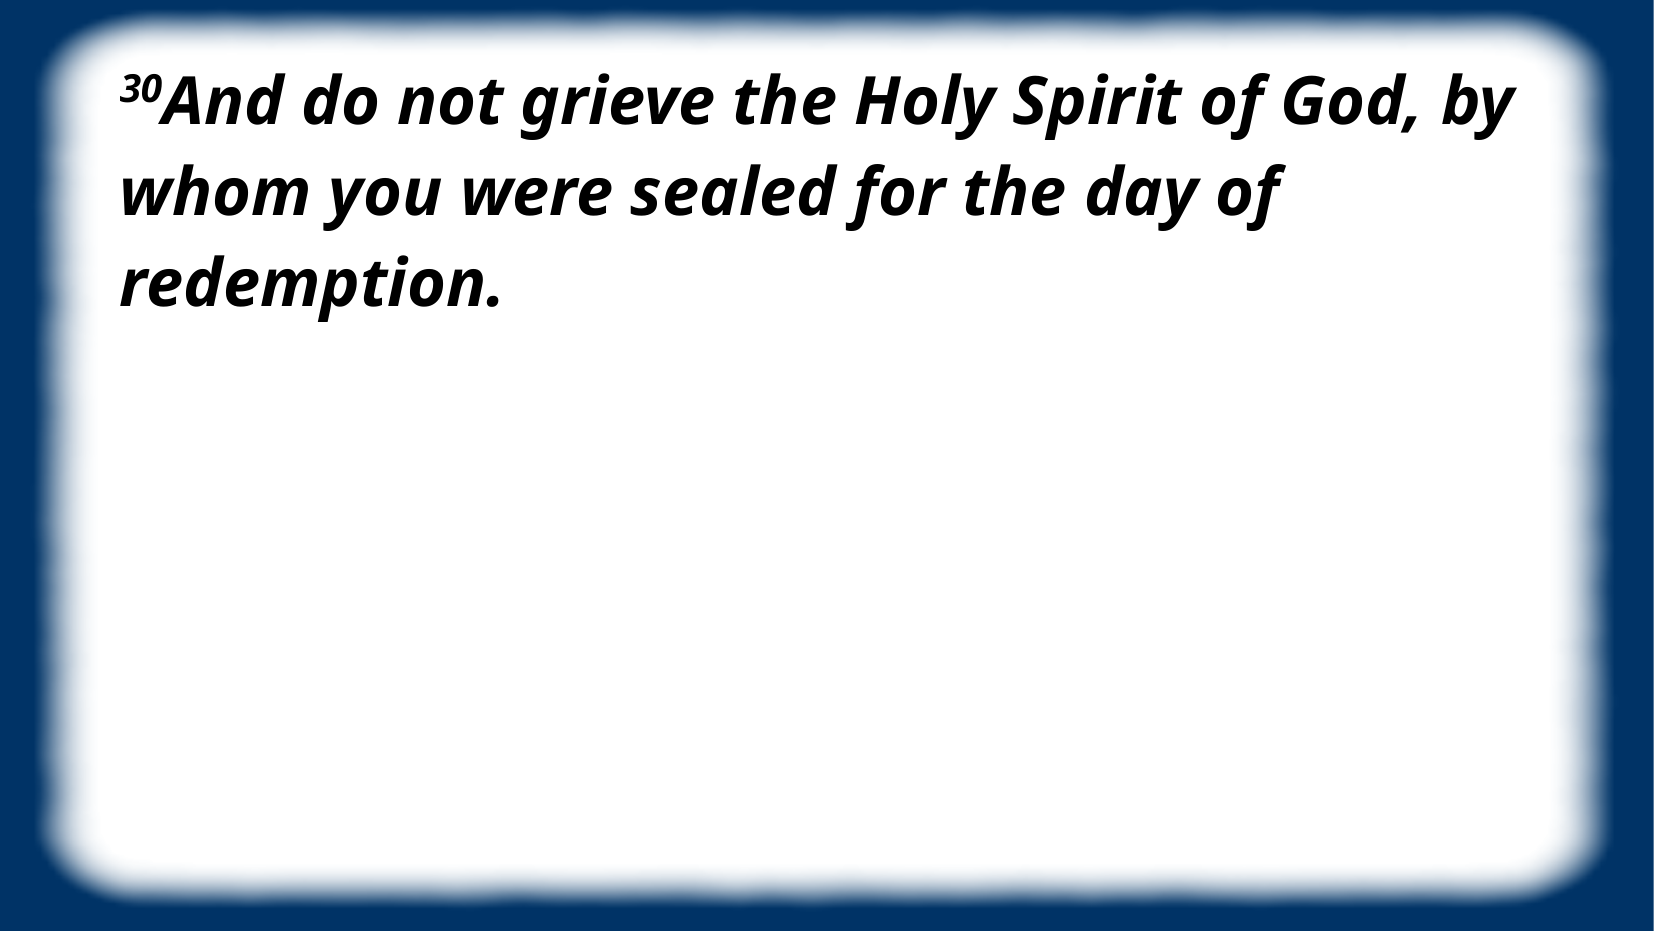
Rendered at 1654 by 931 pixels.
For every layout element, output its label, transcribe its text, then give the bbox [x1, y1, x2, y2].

text_box 30And do not grieve the Holy Spirit of God, by whom you were sealed for the day of redemption. [105, 45, 1546, 327]
picture [0, 0, 1654, 931]
